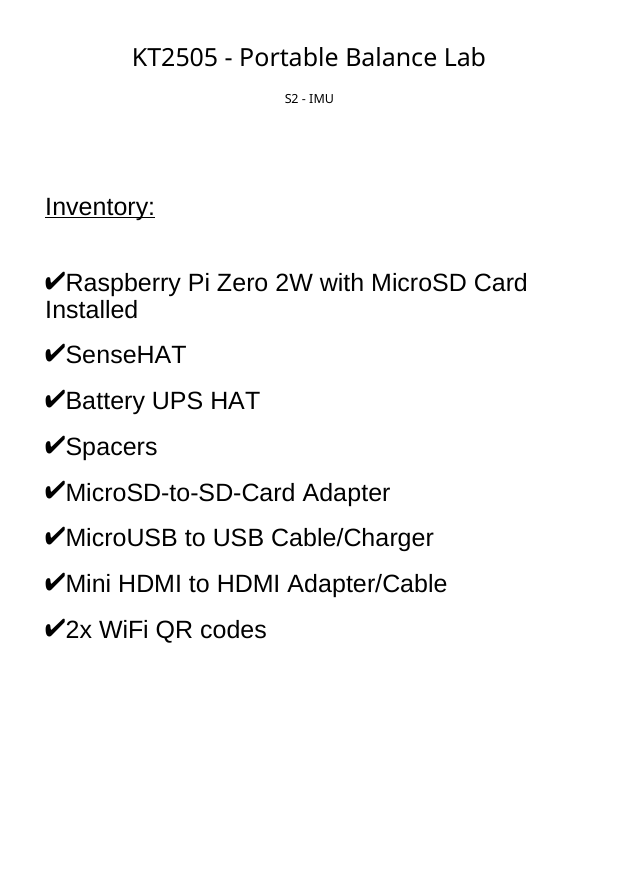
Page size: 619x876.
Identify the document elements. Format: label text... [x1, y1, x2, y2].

list S2 - IMU [45, 90, 574, 111]
title KT2505 - Portable Balance Lab [45, 46, 574, 88]
list Inventory: Raspberry Pi Zero 2W with MicroSD Card Installed SenseHAT Battery UPS HAT Spacers MicroSD-to-SD-Card Adapter MicroUSB to USB Cable/Charger Mini HDMI to HDMI Adapter/Cable 2x WiFi QR codes [45, 193, 574, 822]
